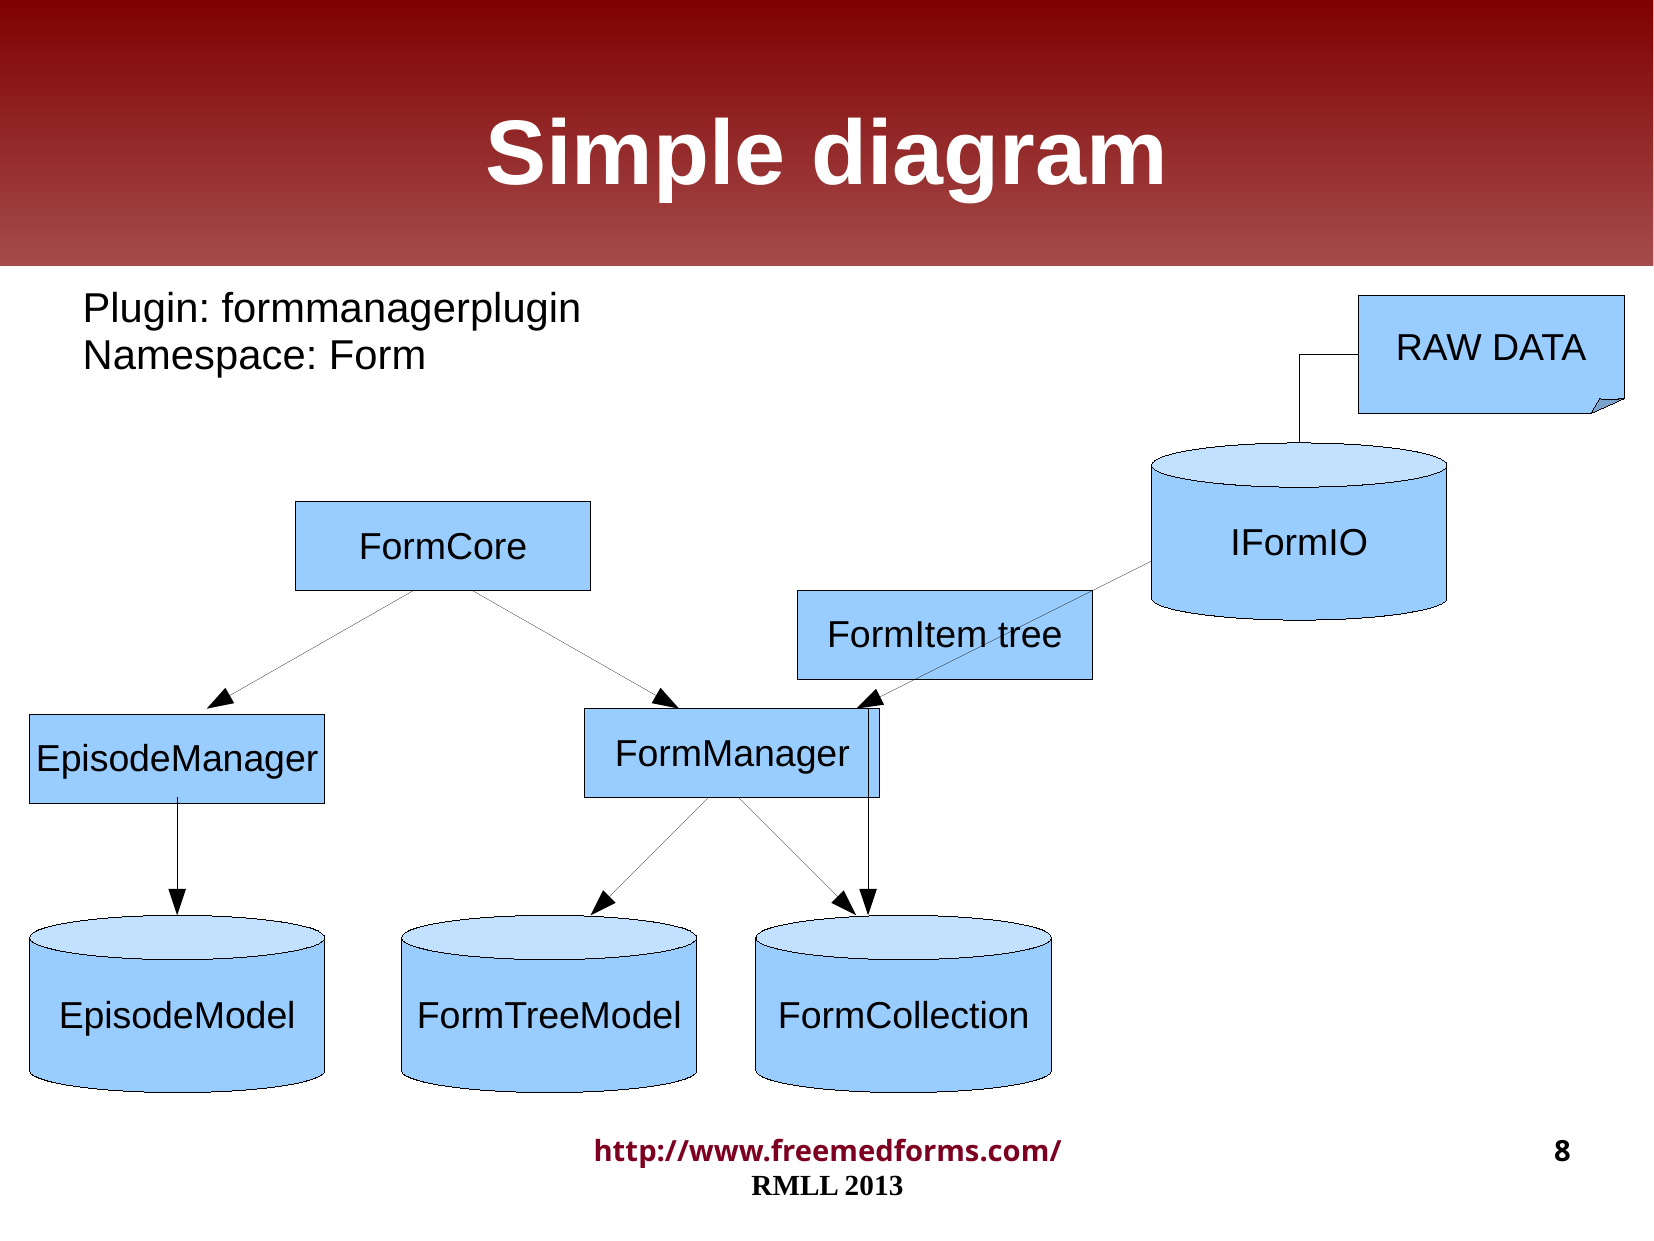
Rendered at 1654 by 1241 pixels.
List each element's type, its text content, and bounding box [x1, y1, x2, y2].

text_box IFormIO [1151, 467, 1447, 621]
text_box FormManager [869, 708, 880, 798]
text_box Plugin: formmanagerplugin Namespace: Form [11, 284, 626, 378]
title Simple diagram [29, 49, 1625, 257]
text_box FormTreeModel [401, 939, 697, 1093]
text_box FormCollection [755, 938, 1052, 1093]
text_box FormItem tree [916, 591, 1093, 680]
text_box EpisodeManager [29, 714, 325, 804]
text_box FormItem tree [797, 590, 1091, 680]
text_box FormManager [584, 708, 868, 798]
text_box FormCore [295, 501, 591, 591]
text_box RAW DATA [1358, 295, 1625, 414]
text_box EpisodeModel [29, 939, 325, 1093]
